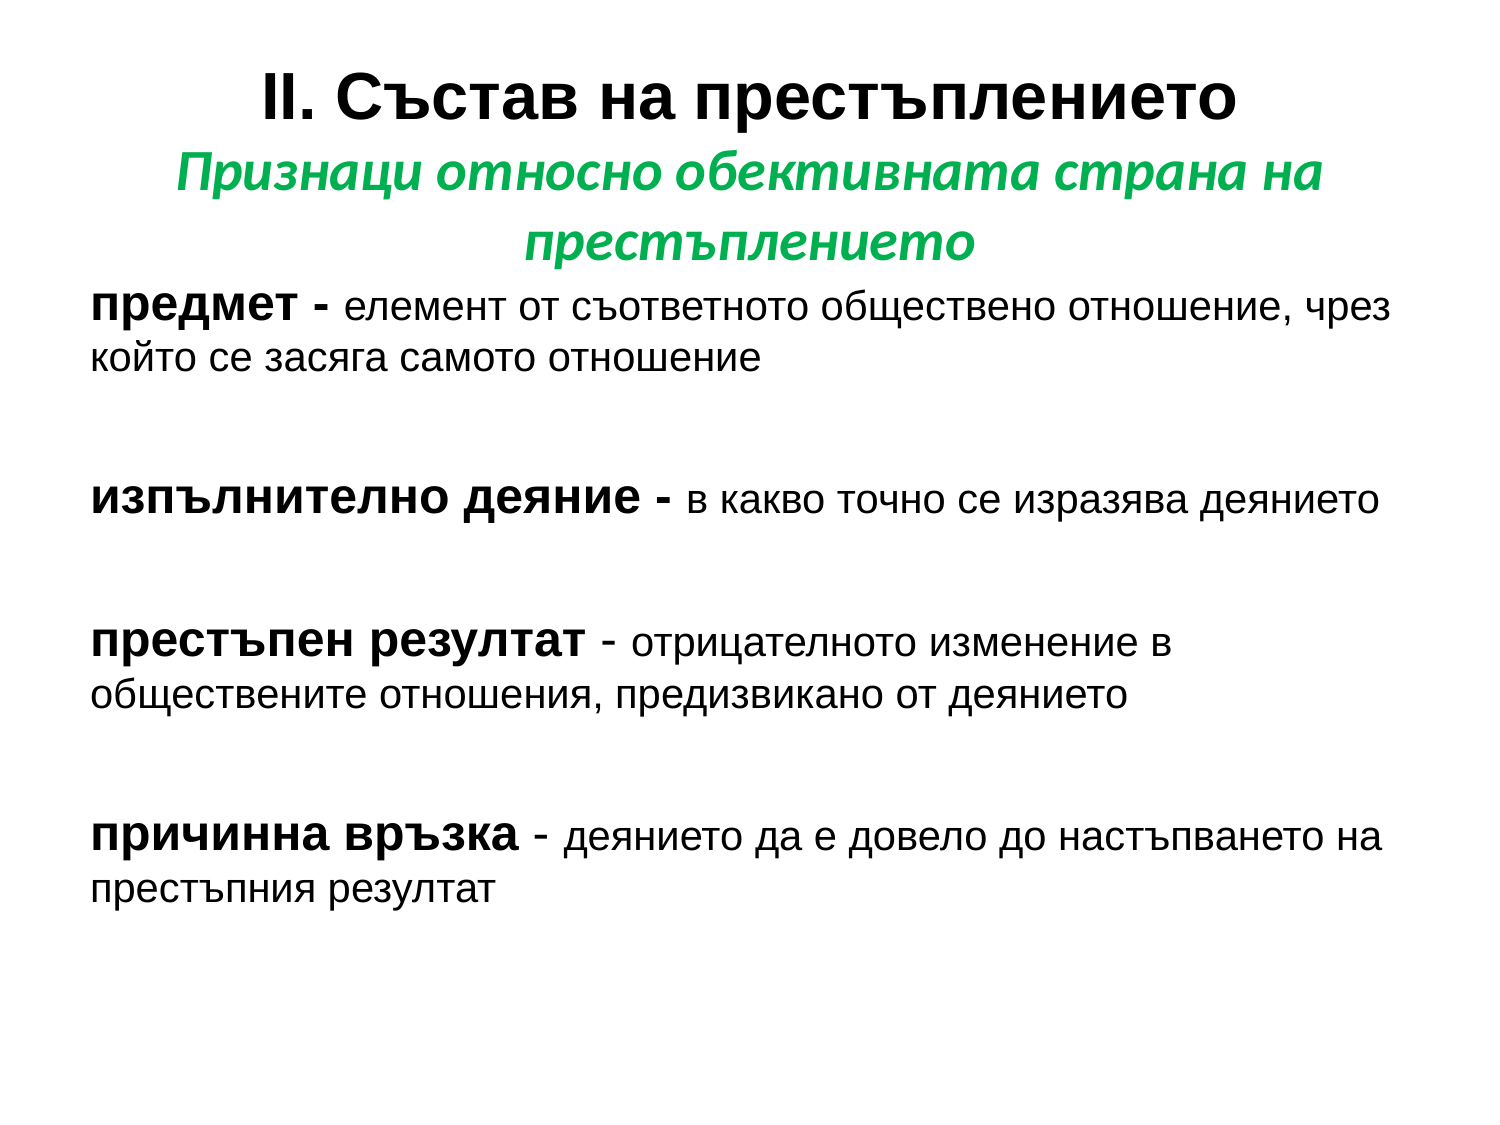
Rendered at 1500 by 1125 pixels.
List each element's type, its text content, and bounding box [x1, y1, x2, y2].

list предмет - елемент от съответното обществено отношение, чрез който се засяга самото отношение изпълнително деяние - в какво точно се изразява деянието престъпен резултат - отрицателното изменение в обществените отношения, предизвикано от деянието причинна връзка - деянието да е довело до настъпването на престъпния резултат [75, 262, 1426, 1005]
title II. Състав на престъплението Признаци относно обективната страна на престъплението [75, 45, 1426, 233]
